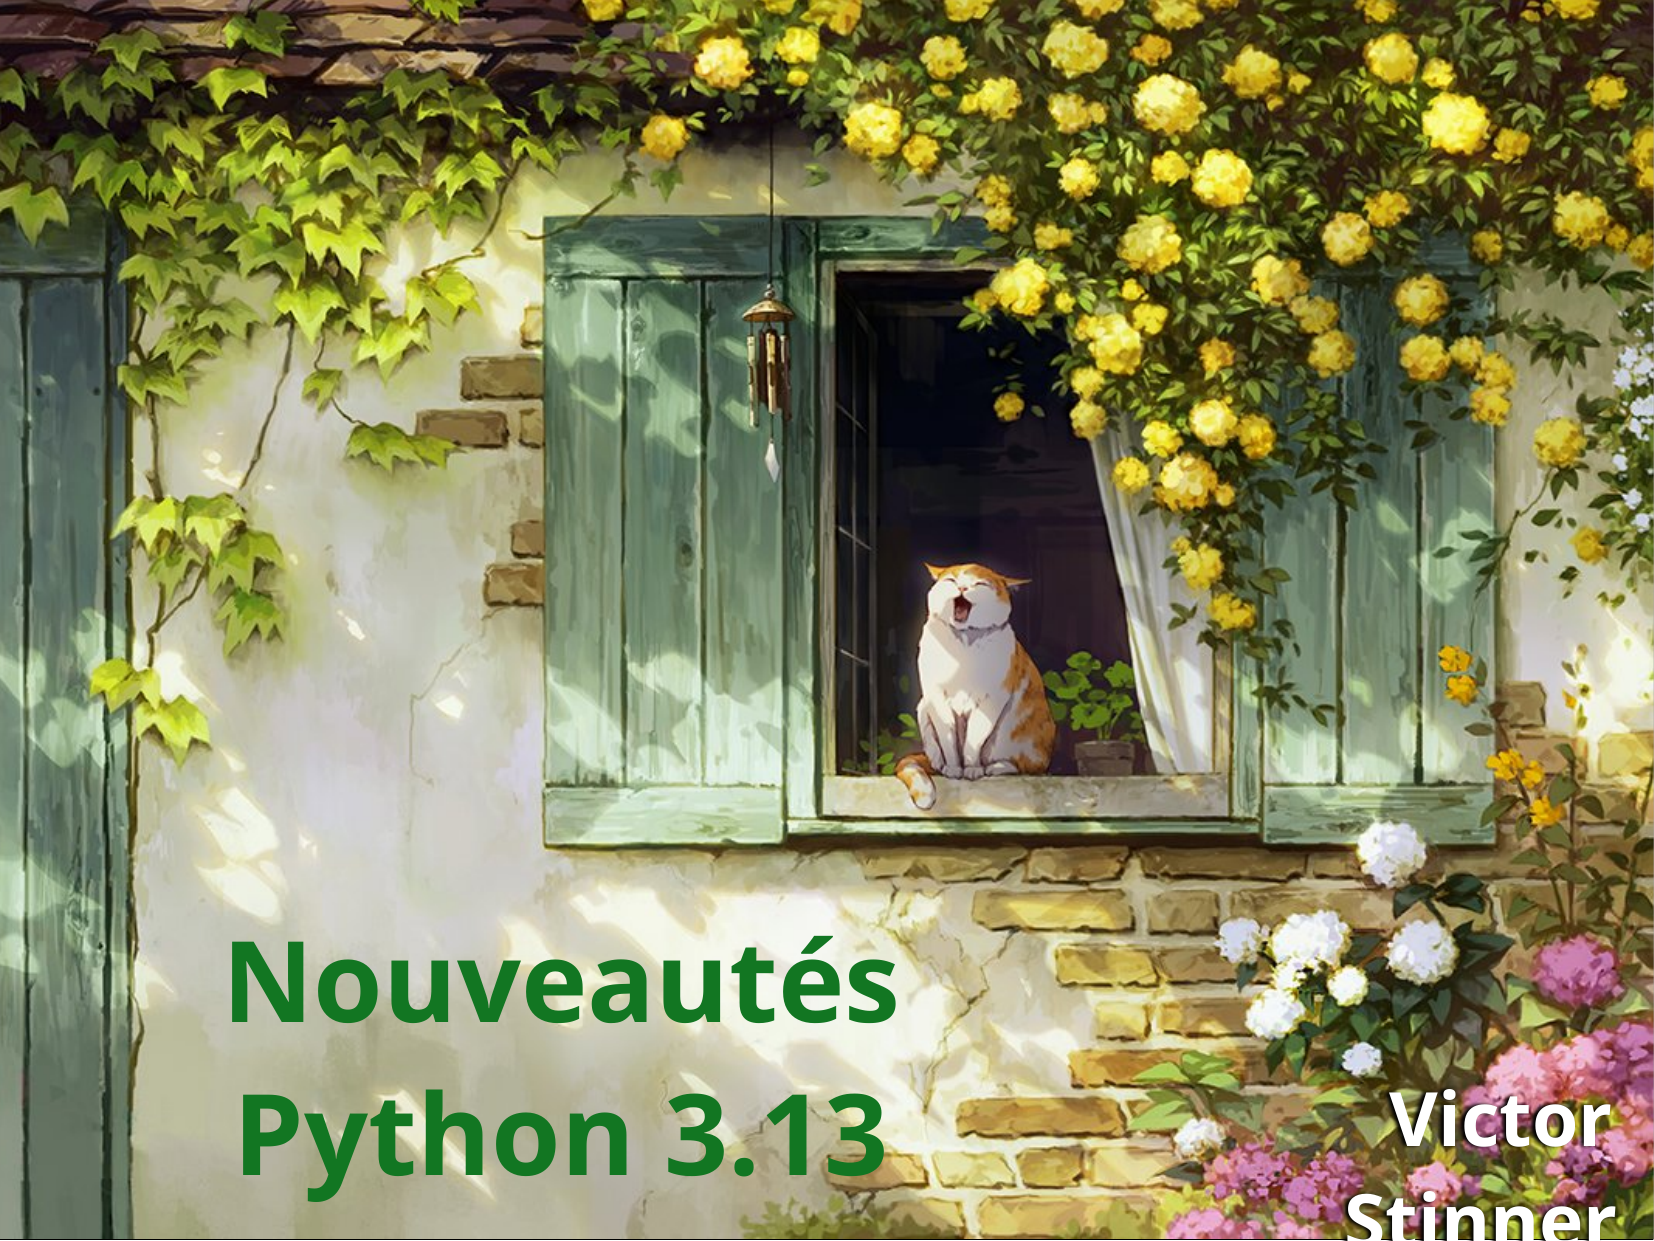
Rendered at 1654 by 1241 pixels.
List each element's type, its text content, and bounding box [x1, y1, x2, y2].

text_box Nouveautés Python 3.13 [174, 902, 949, 1182]
picture [1485, 1233, 1494, 1240]
picture [1534, 1233, 1544, 1240]
text_box Victor Stinner [1310, 1065, 1654, 1233]
picture [1554, 1233, 1588, 1240]
picture [1600, 1233, 1654, 1240]
picture [1381, 1233, 1391, 1240]
picture [1458, 1233, 1472, 1240]
picture [0, 0, 1654, 1240]
picture [1403, 1233, 1422, 1240]
picture [1507, 1233, 1521, 1240]
picture [1435, 1233, 1445, 1240]
